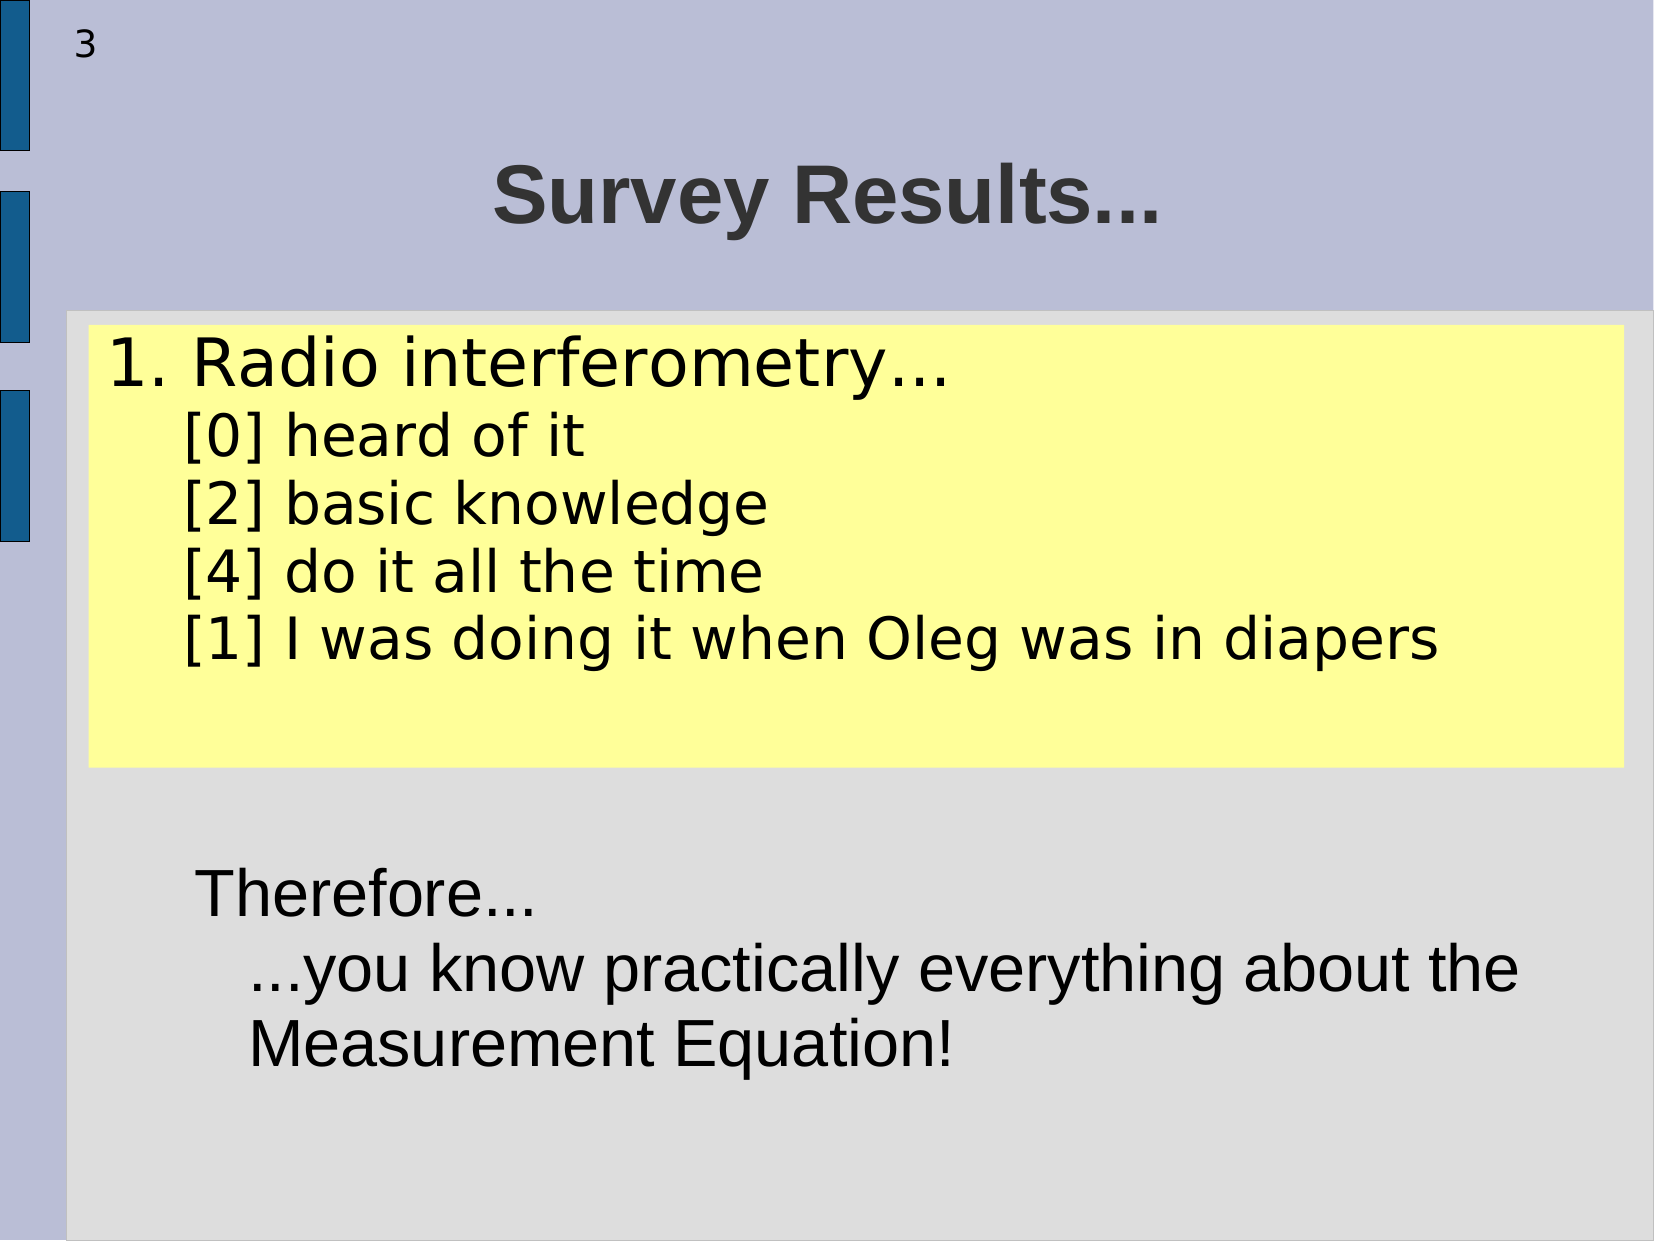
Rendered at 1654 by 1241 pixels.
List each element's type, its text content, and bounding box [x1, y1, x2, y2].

title Survey Results... [121, 91, 1534, 299]
list [147, 813, 1560, 1211]
list 1. Radio interferometry... [0] heard of it [2] basic knowledge [4] do it all the time [1] I was doing it when Oleg was in diapers [88, 324, 1625, 768]
list Therefore... ...you know practically everything about the Measurement Equation! [177, 856, 1590, 1149]
text_box <number> [61, 15, 296, 89]
